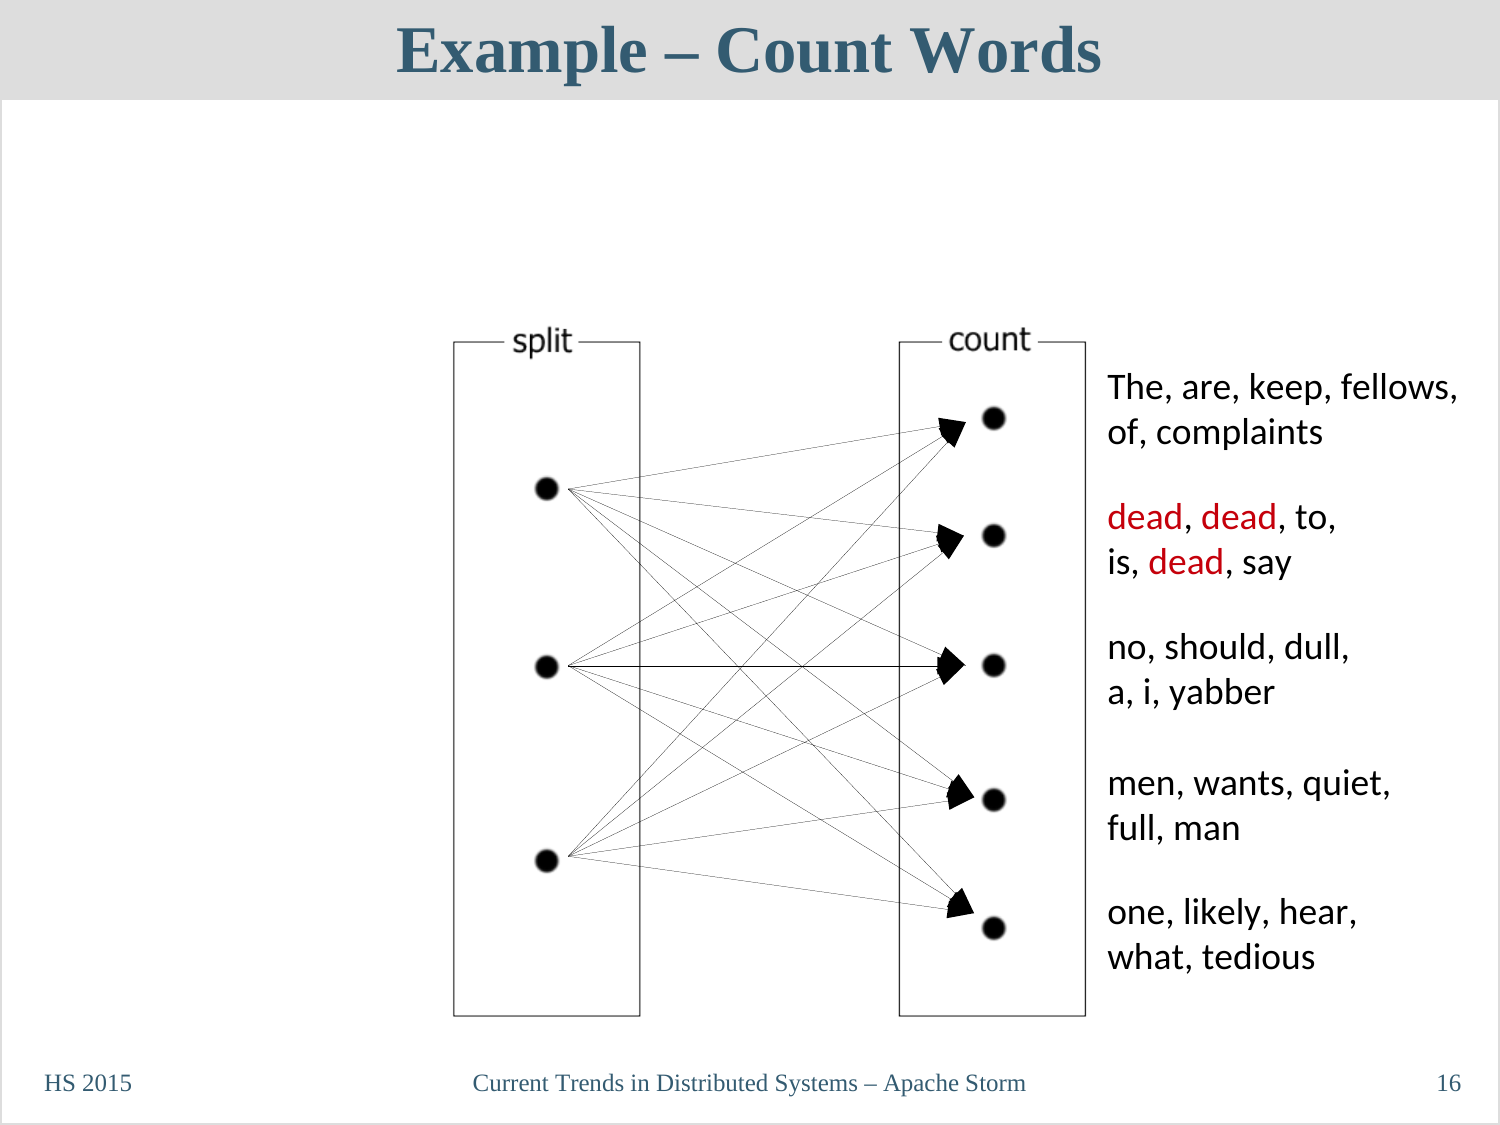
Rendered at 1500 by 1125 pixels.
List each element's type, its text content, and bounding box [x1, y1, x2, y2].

picture [0, 96, 1496, 1125]
title Example – Count Words [0, 0, 1500, 100]
text_box men, wants, quiet, full, man [1092, 750, 1418, 855]
text_box dead, dead, to, is, dead, say [1092, 484, 1388, 590]
text_box one, likely, hear, what, tedious [1092, 879, 1388, 985]
text_box The, are, keep, fellows, of, complaints [1092, 354, 1477, 460]
text_box no, should, dull, a, i, yabber [1092, 614, 1388, 720]
